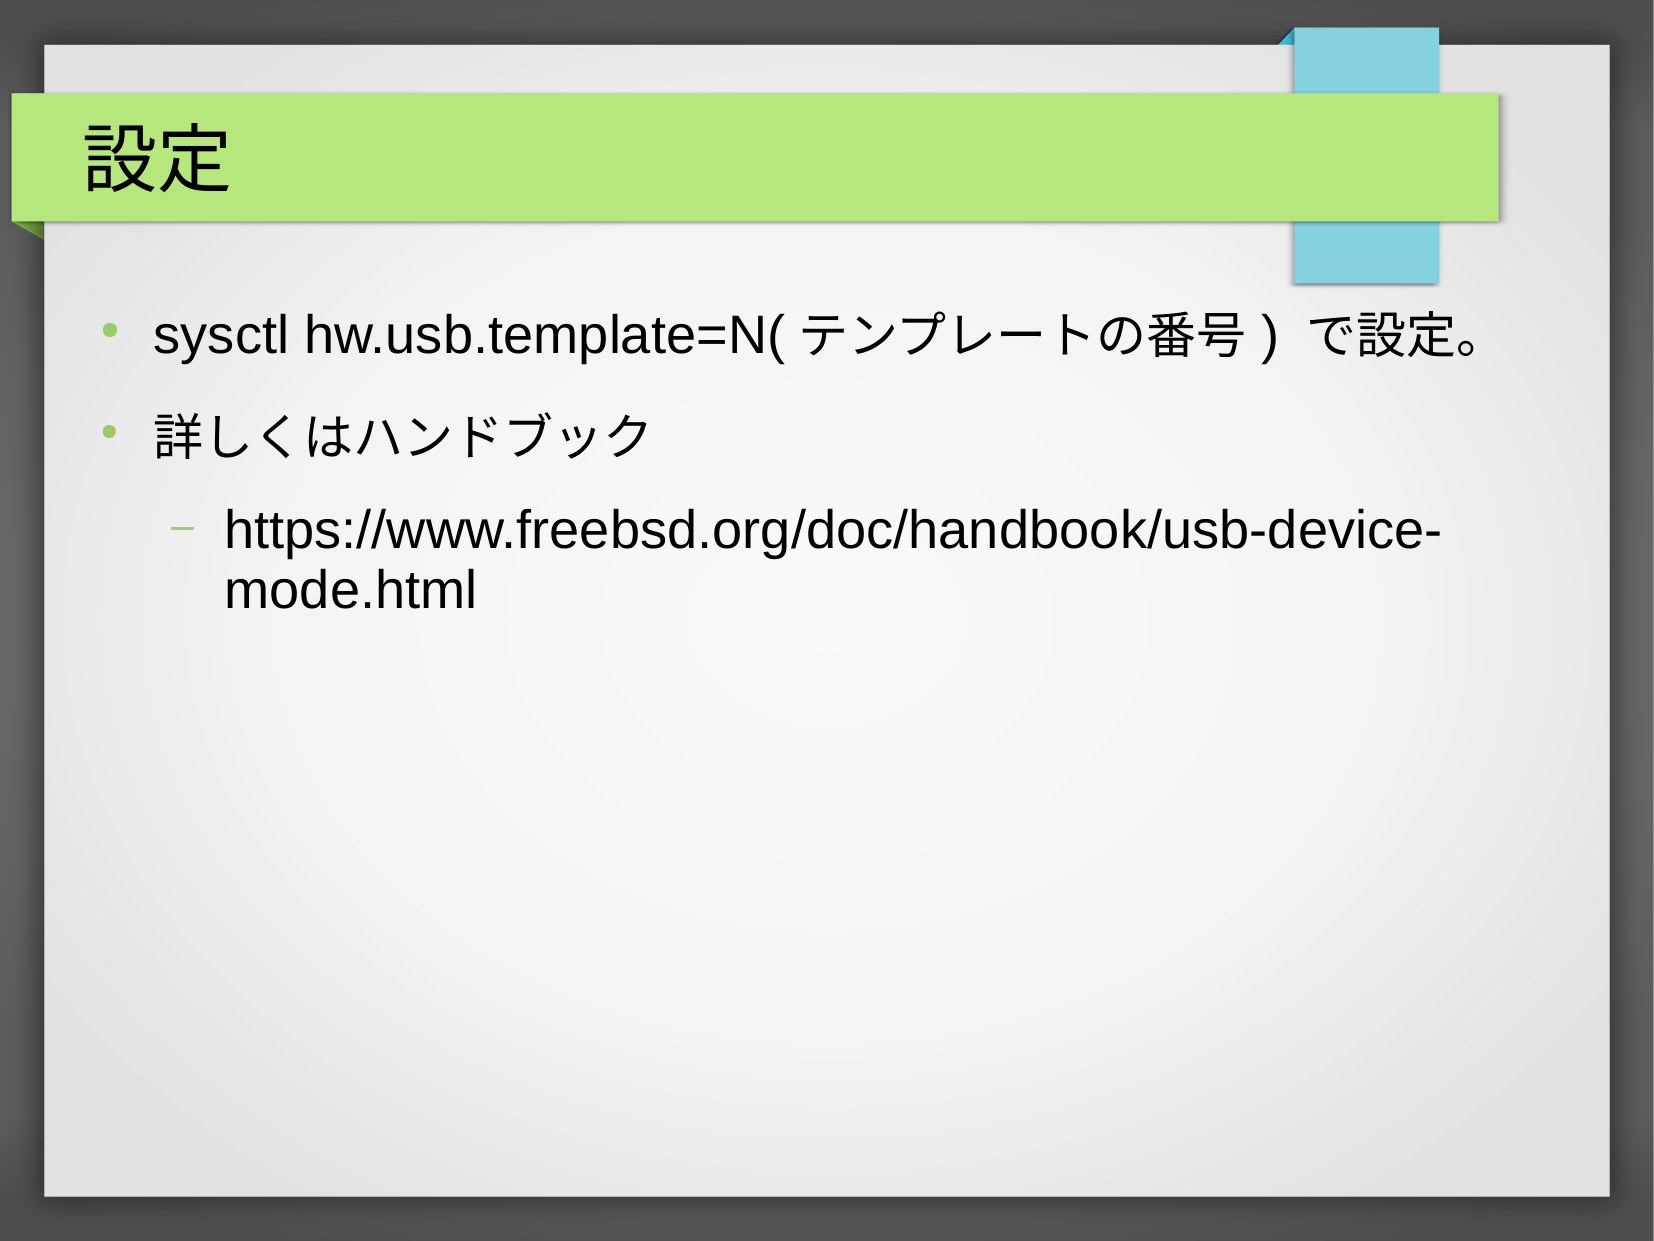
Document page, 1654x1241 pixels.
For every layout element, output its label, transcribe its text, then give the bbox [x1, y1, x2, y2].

picture [0, 0, 1654, 1241]
title 設定 [82, 94, 1264, 213]
list sysctl hw.usb.template=N(テンプレートの番号) で設定。 詳しくはハンドブック https://www.freebsd.org/doc/handbook/usb-device-mode.html [82, 295, 1571, 1015]
